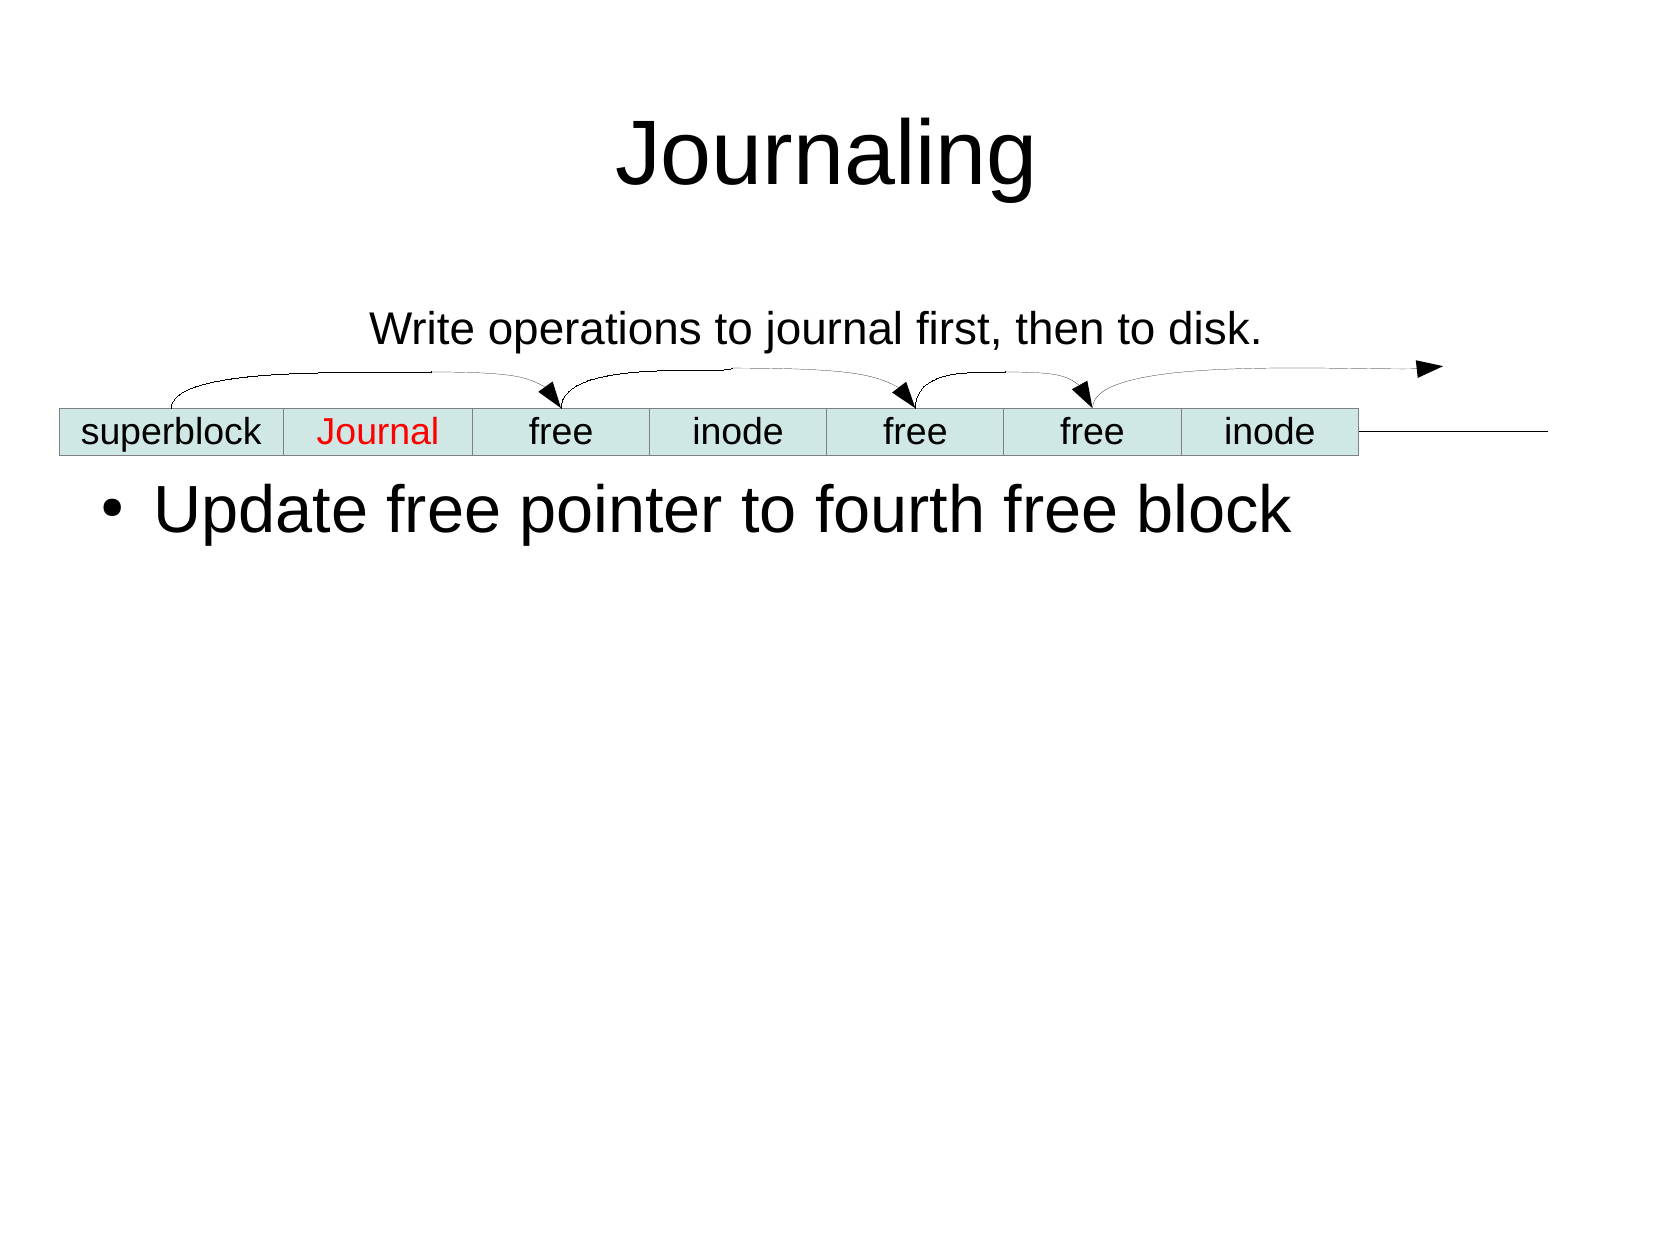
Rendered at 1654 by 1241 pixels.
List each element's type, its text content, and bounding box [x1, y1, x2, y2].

text_box superblock [59, 408, 283, 456]
list Update free pointer to fourth free block [82, 472, 1571, 1109]
text_box free [826, 408, 1003, 456]
title Journaling [82, 49, 1571, 257]
text_box Journal [283, 408, 472, 456]
text_box free [472, 408, 649, 456]
text_box free [1003, 408, 1181, 456]
text_box inode [649, 408, 826, 456]
text_box Write operations to journal first, then to disk. [354, 295, 1335, 362]
text_box inode [1181, 408, 1359, 456]
